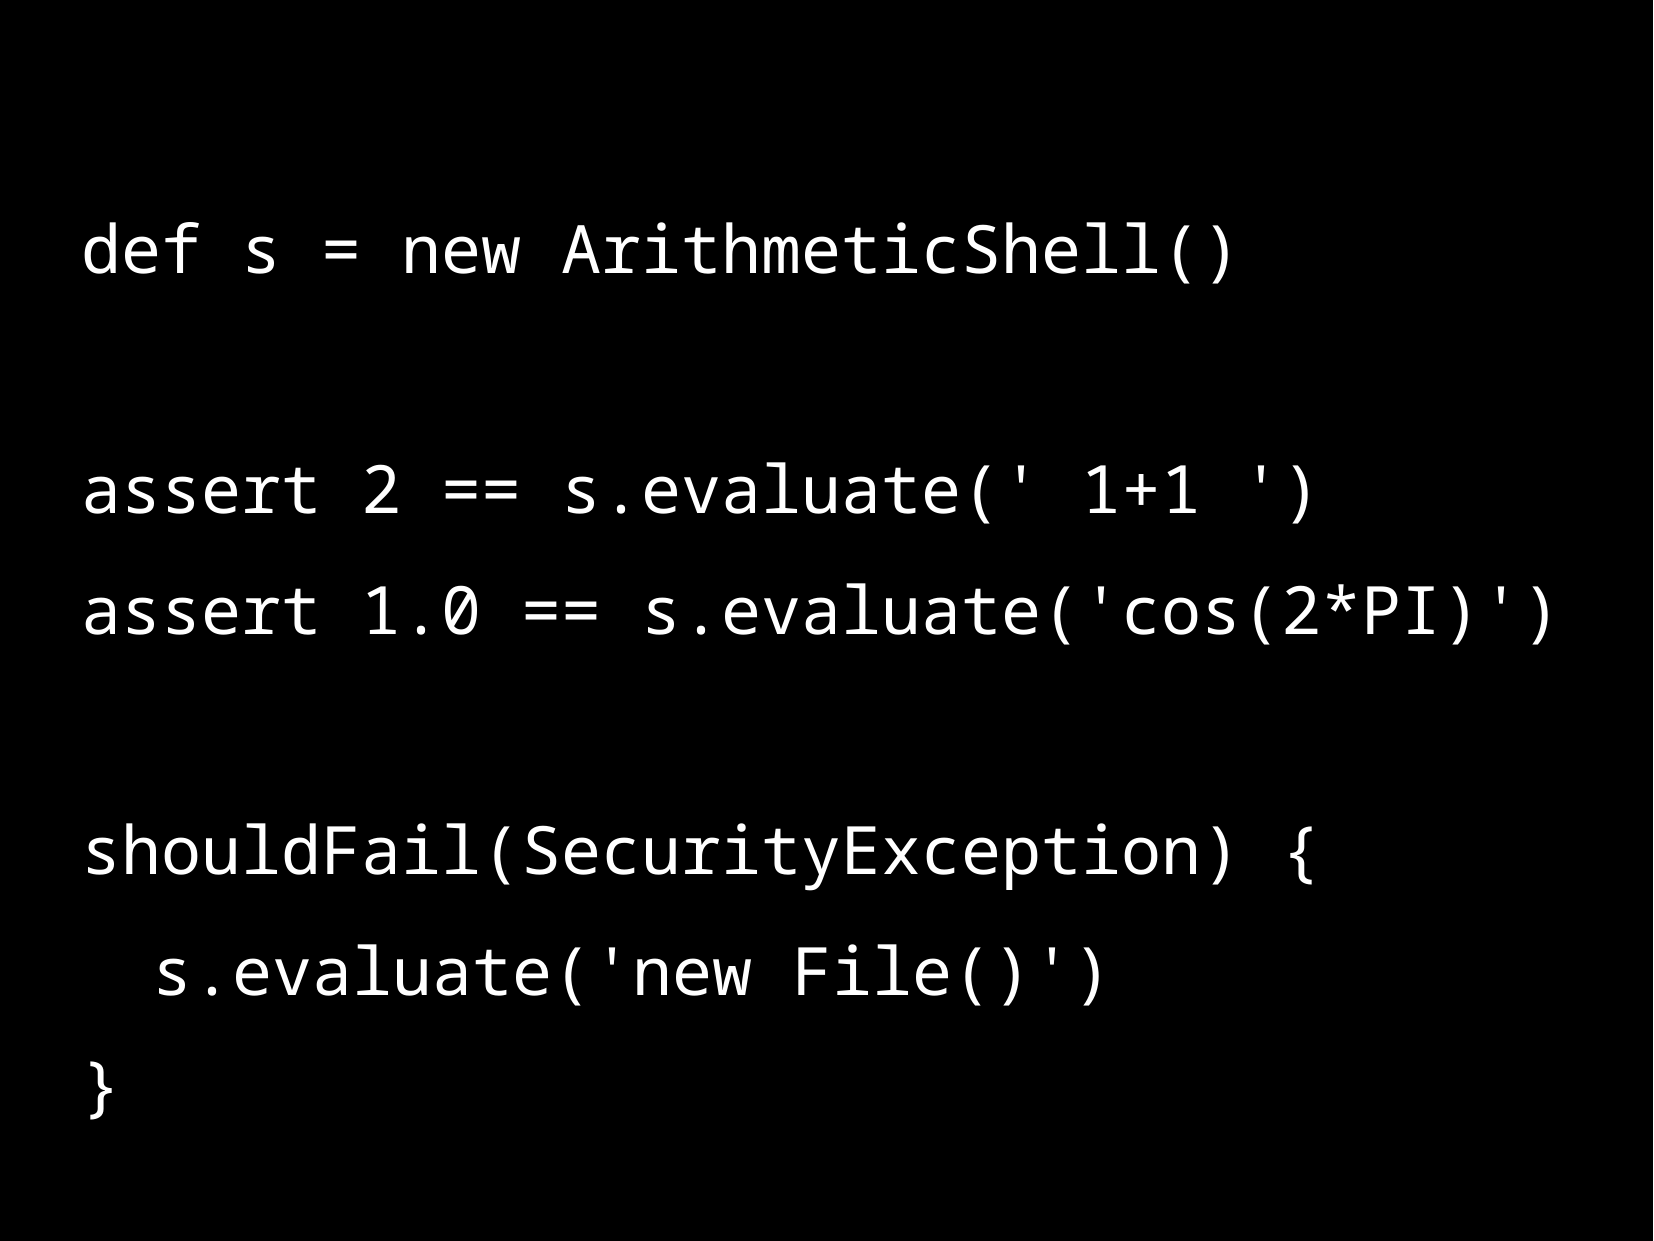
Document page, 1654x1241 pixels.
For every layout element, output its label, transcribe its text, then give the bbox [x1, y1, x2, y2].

list def s = new ArithmeticShell() assert 2 == s.evaluate(' 1+1 ') assert 1.0 == s.evaluate('cos(2*PI)') shouldFail(SecurityException) { s.evaluate('new File()') } [63, 81, 1590, 1011]
